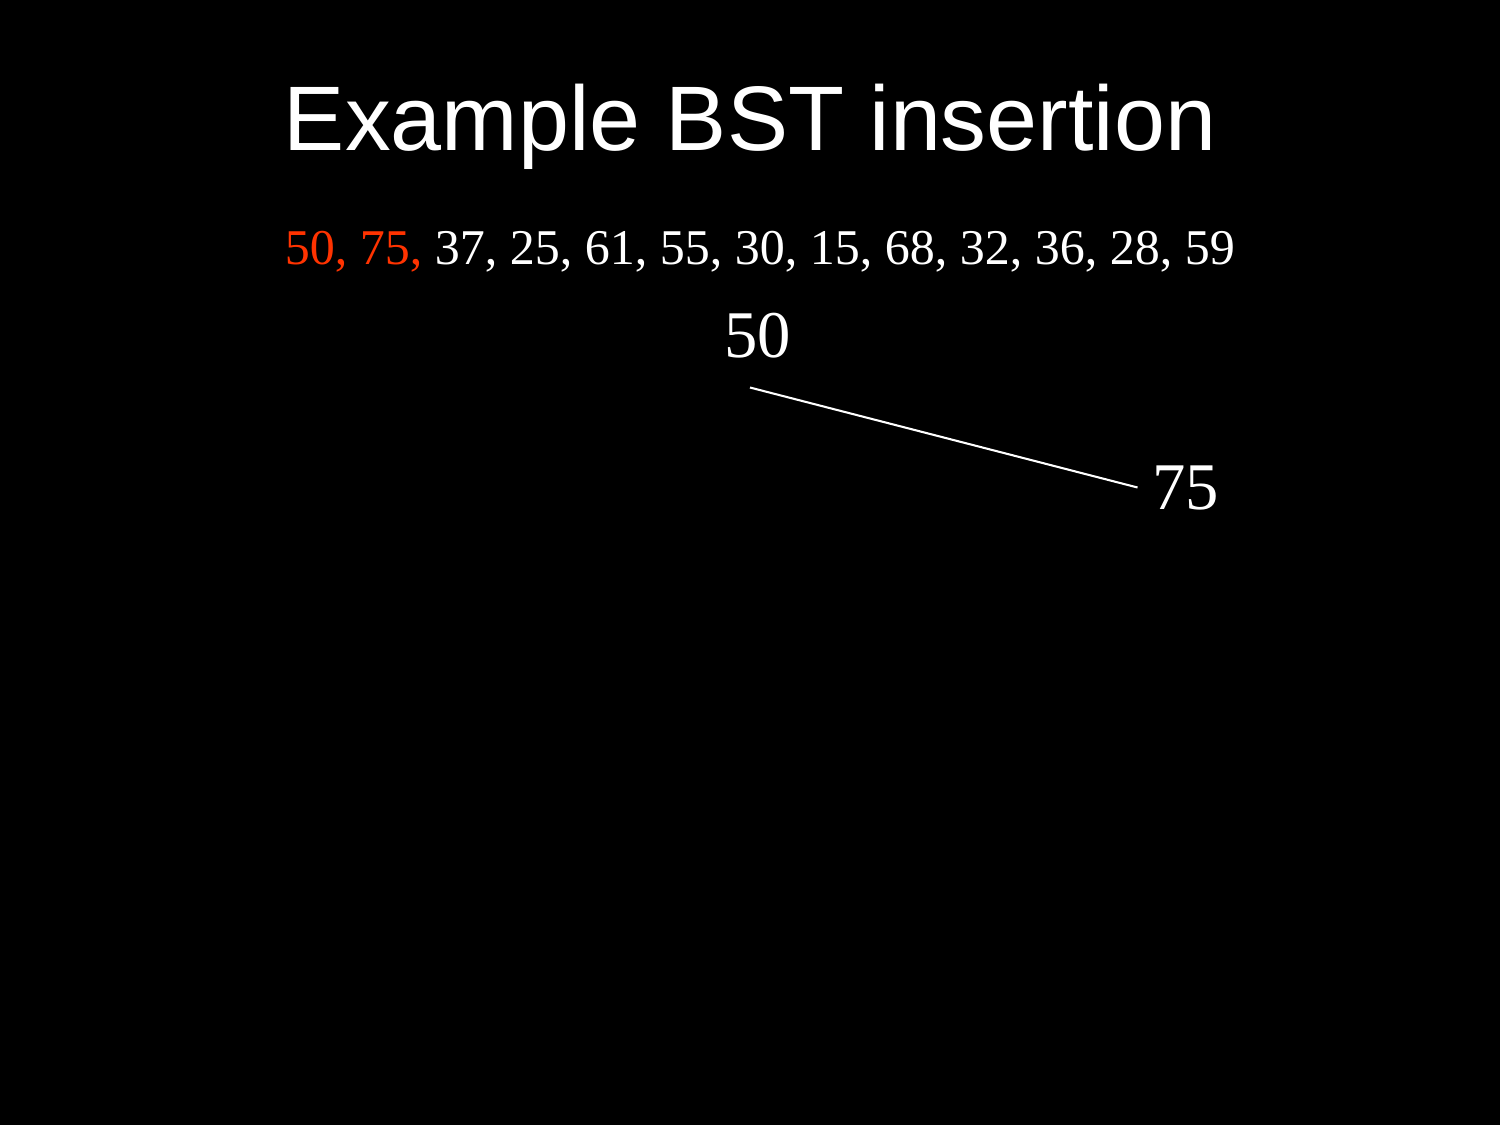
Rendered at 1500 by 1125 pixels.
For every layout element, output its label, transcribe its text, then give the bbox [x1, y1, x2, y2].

text_box 75 [1137, 442, 1235, 532]
text_box 50, 75, 37, 25, 61, 55, 30, 15, 68, 32, 36, 28, 59 [270, 212, 1250, 284]
text_box 50 [709, 290, 807, 381]
title Example BST insertion [22, 50, 1480, 188]
